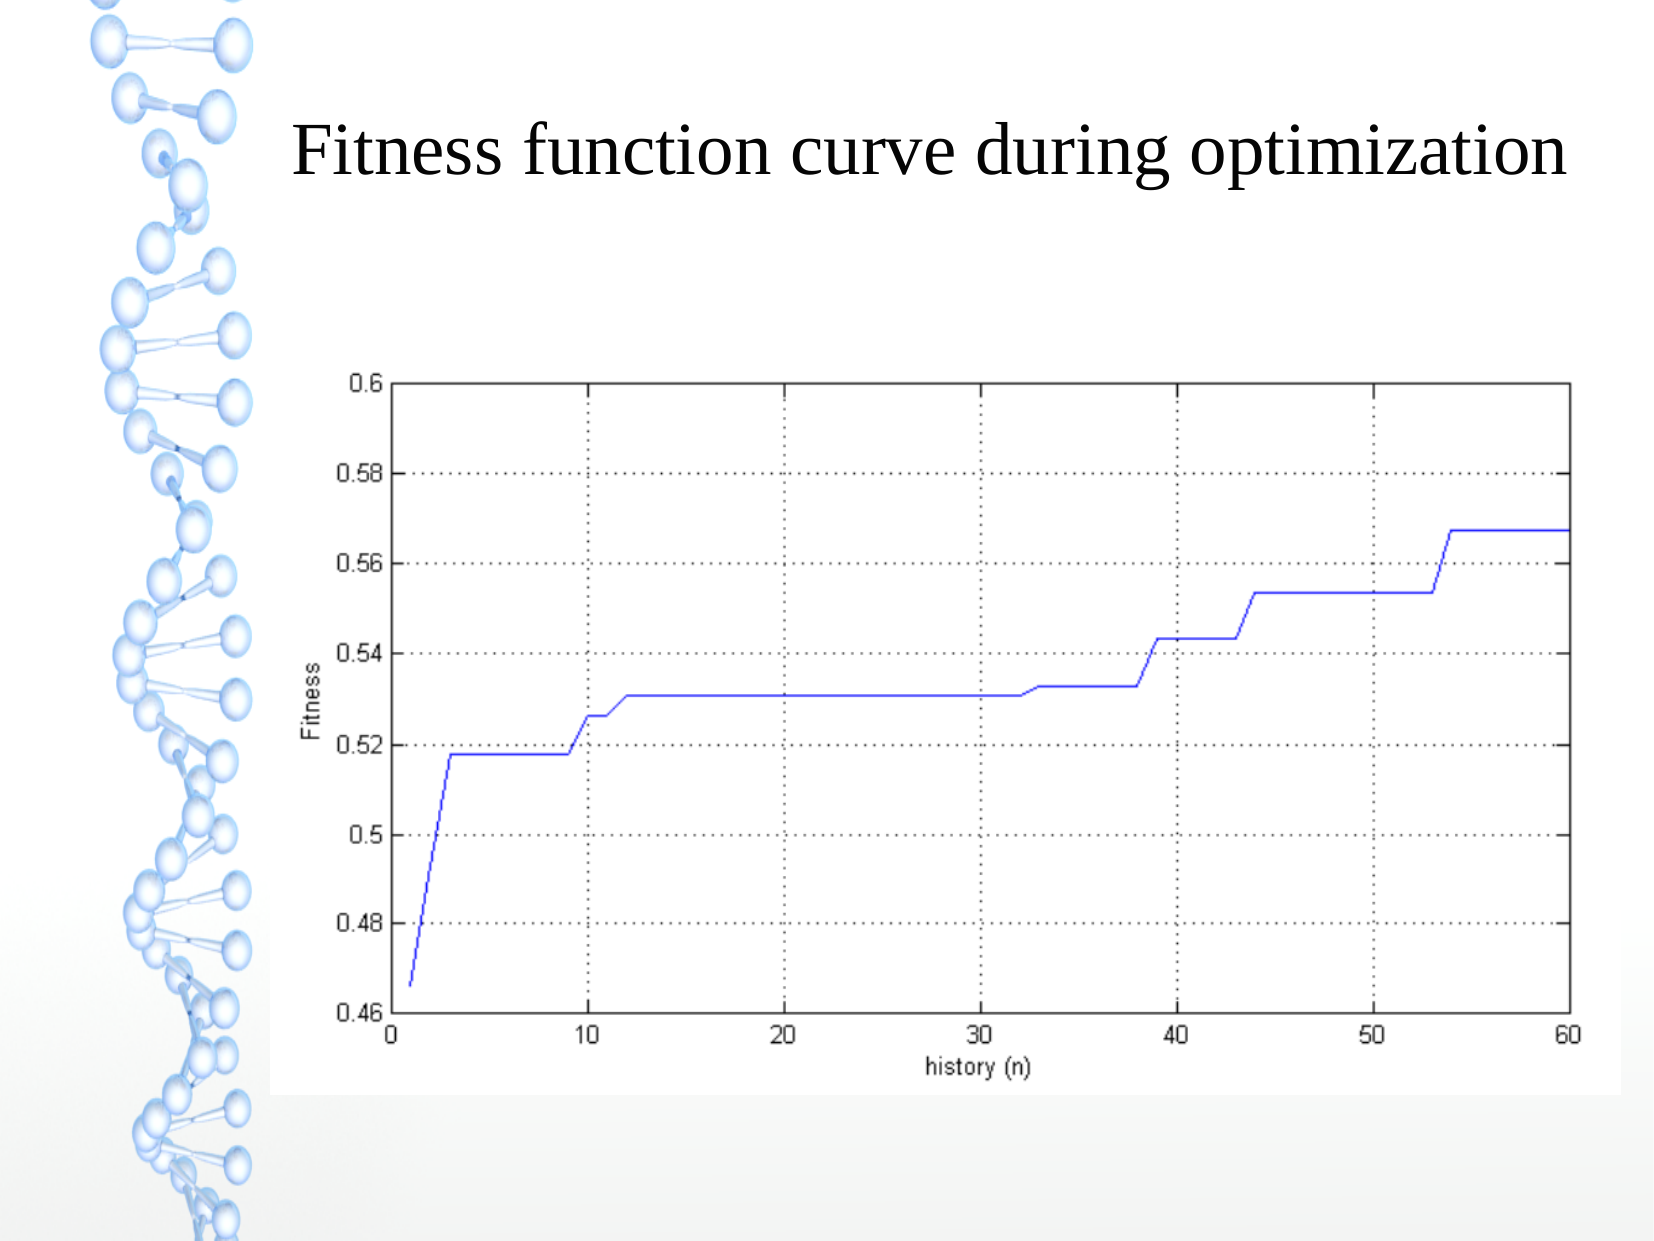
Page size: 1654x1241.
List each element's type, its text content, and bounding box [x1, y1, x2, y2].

picture [0, 0, 1654, 1241]
title Fitness function curve during optimization [265, 47, 1595, 252]
